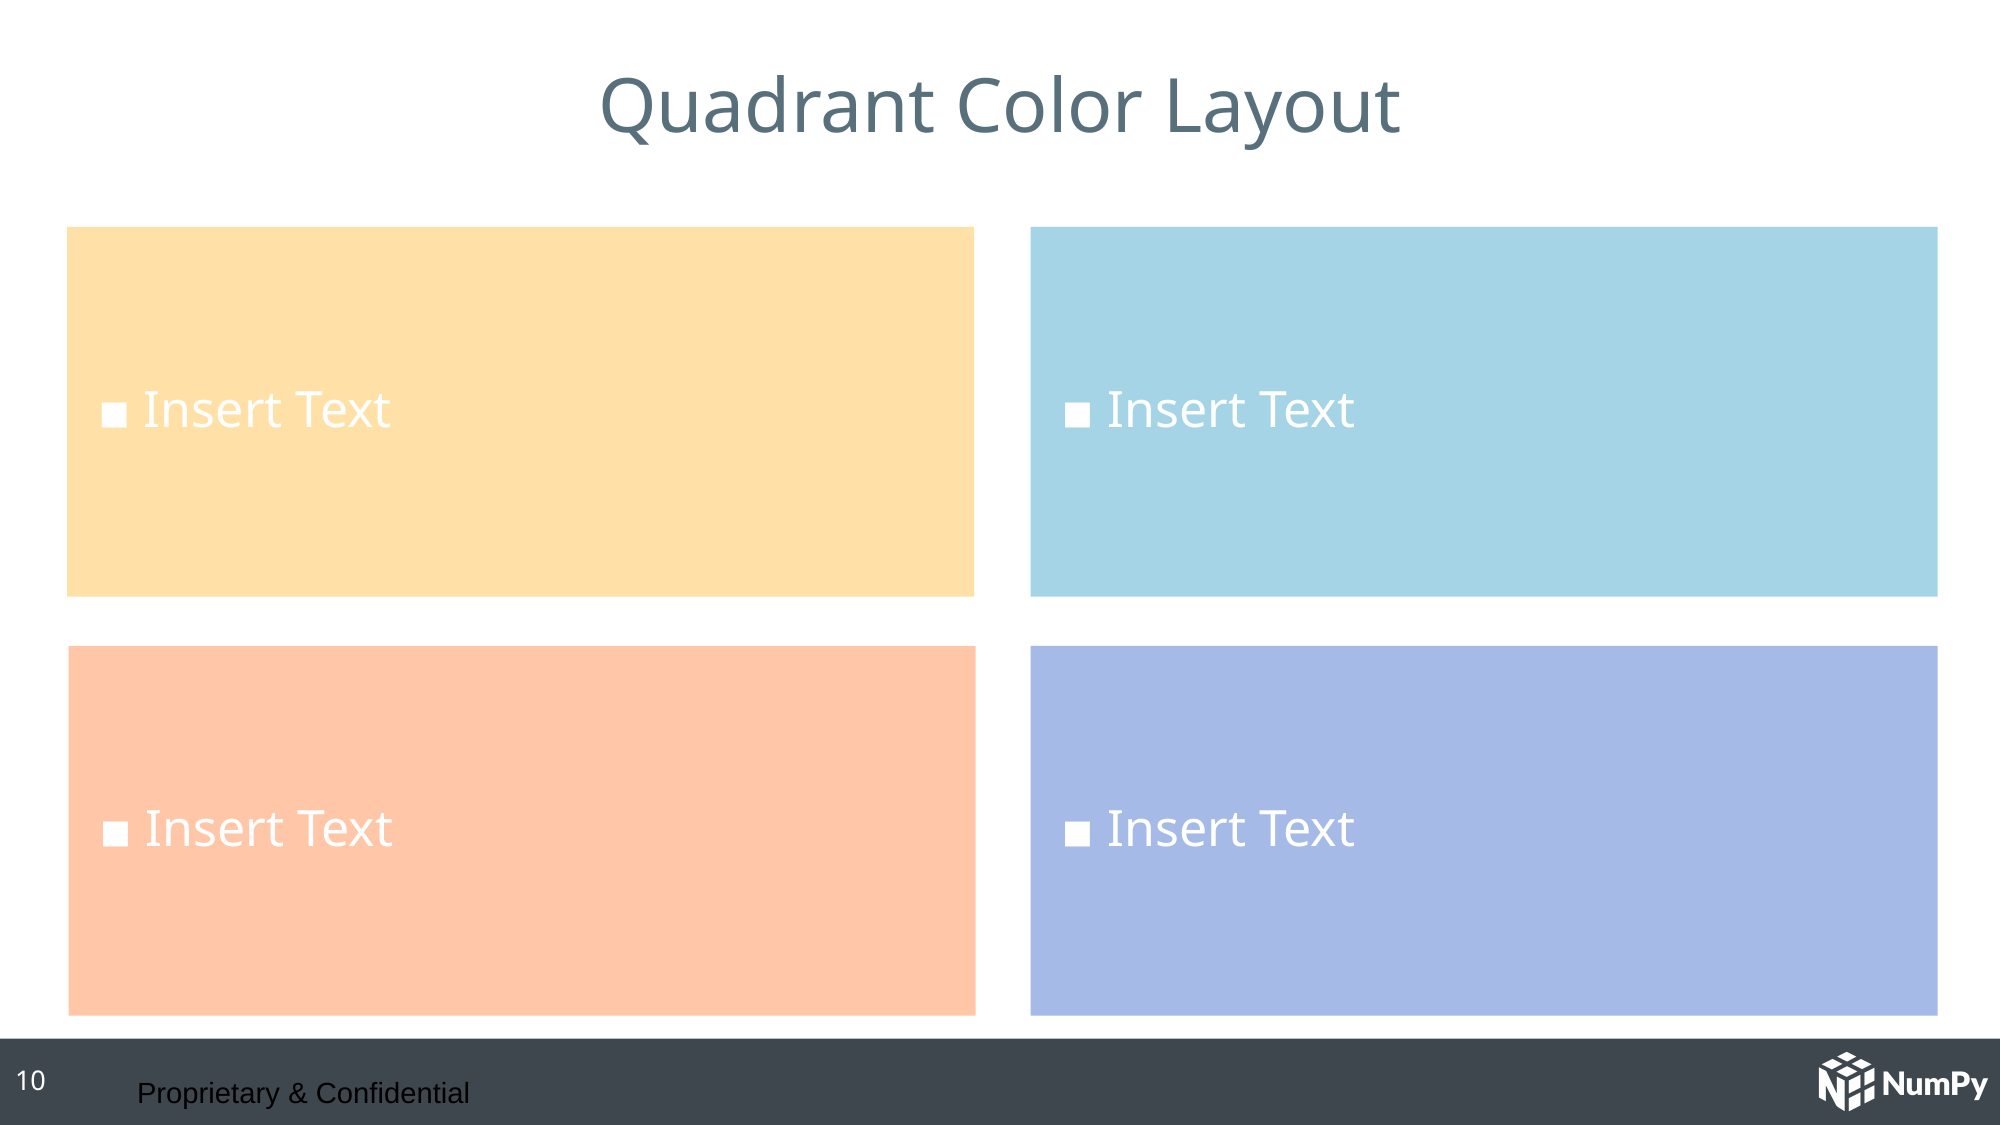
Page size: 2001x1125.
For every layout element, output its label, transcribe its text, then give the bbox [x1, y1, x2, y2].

title Quadrant Color Layout [0, 0, 2000, 218]
footer Proprietary & Confidential [122, 1058, 1055, 1125]
list Insert Text [67, 226, 975, 597]
list Insert Text [1030, 645, 1938, 1016]
list Insert Text [68, 645, 976, 1016]
slide_number <number> [0, 1038, 121, 1125]
picture [1807, 1038, 2000, 1125]
list Insert Text [1030, 226, 1938, 597]
